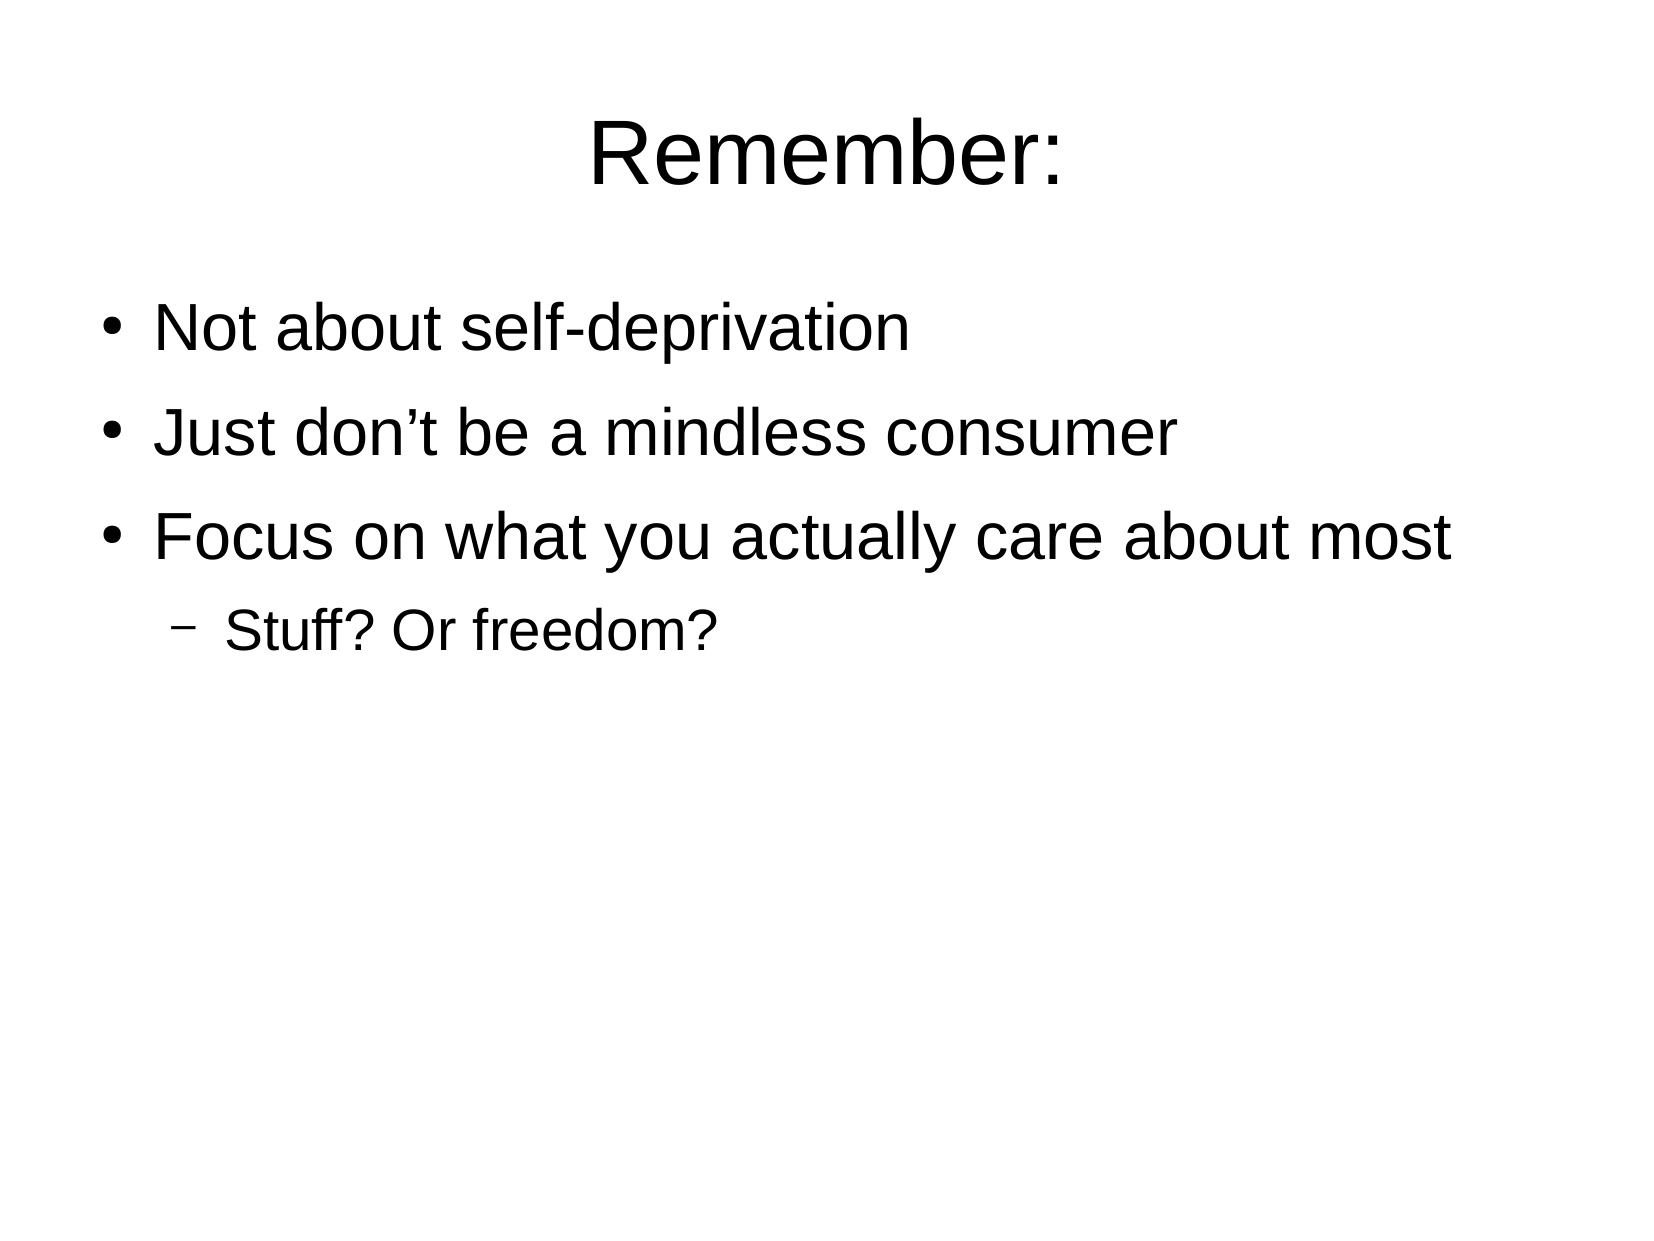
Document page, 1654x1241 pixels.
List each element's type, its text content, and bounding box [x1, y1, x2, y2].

title Remember: [82, 49, 1571, 257]
list Not about self-deprivation Just don’t be a mindless consumer Focus on what you actually care about most Stuff? Or freedom? [82, 290, 1571, 1144]
